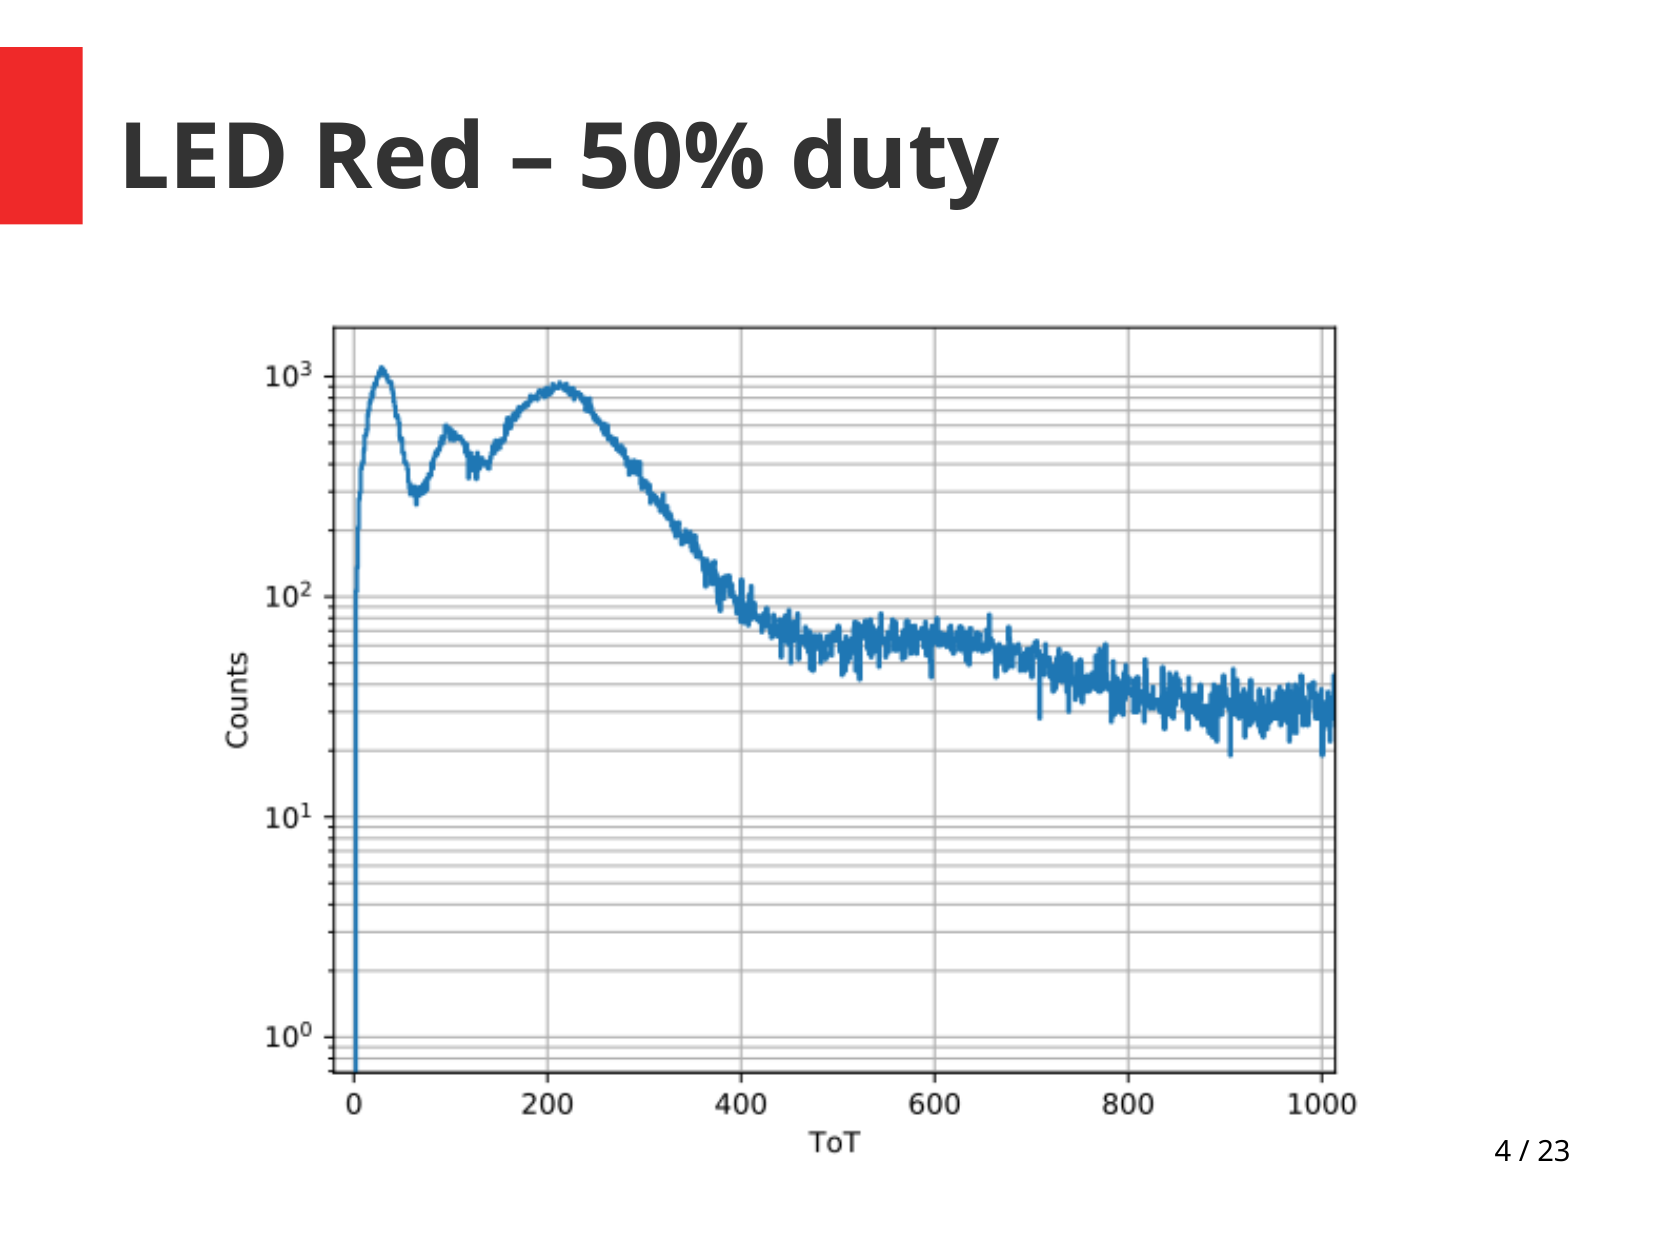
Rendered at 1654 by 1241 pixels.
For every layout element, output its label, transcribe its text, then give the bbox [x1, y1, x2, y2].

picture [173, 212, 1465, 1180]
title LED Red – 50% duty [118, 49, 1571, 257]
